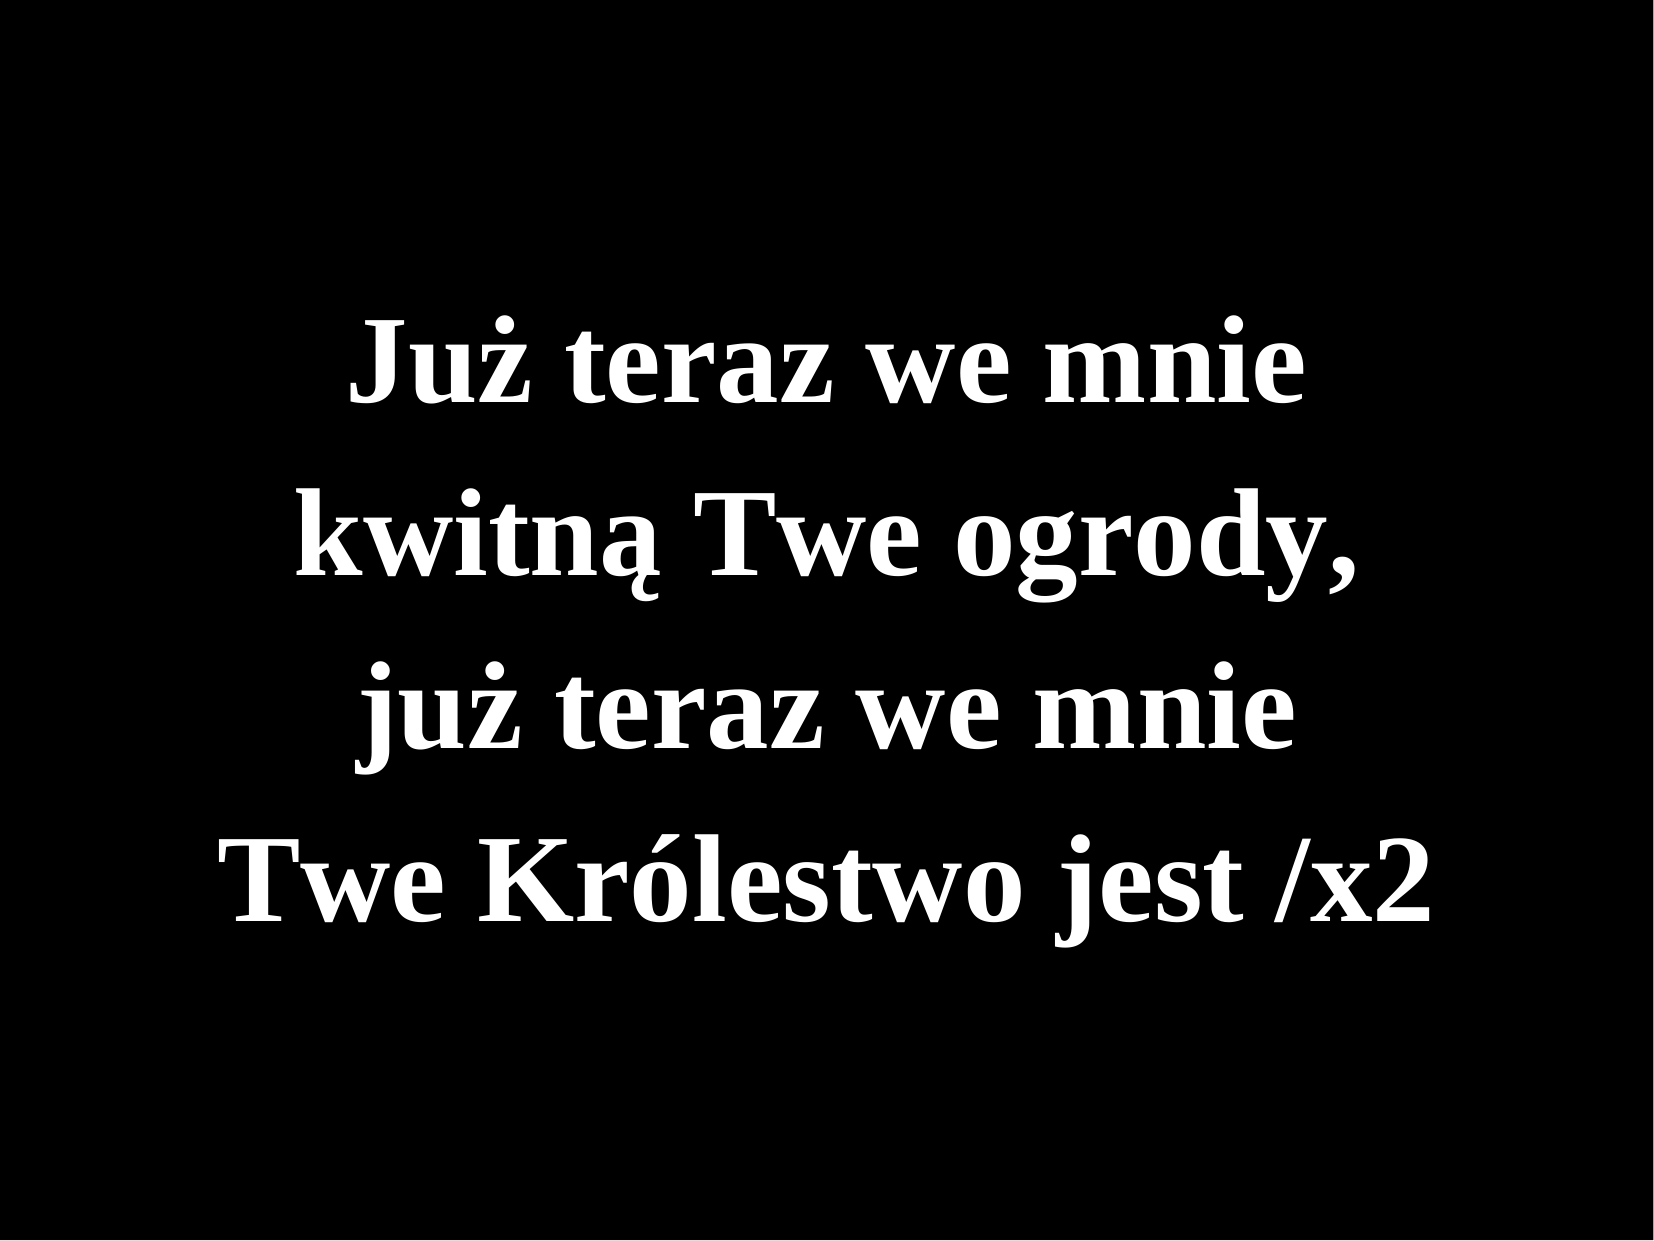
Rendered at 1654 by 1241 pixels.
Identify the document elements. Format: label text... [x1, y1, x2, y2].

title Już teraz we mnie ppp kwitną Twe ogrody, ppp już teraz we mnie ppp Twe Królestwo jest /x2 [0, 0, 1654, 1241]
